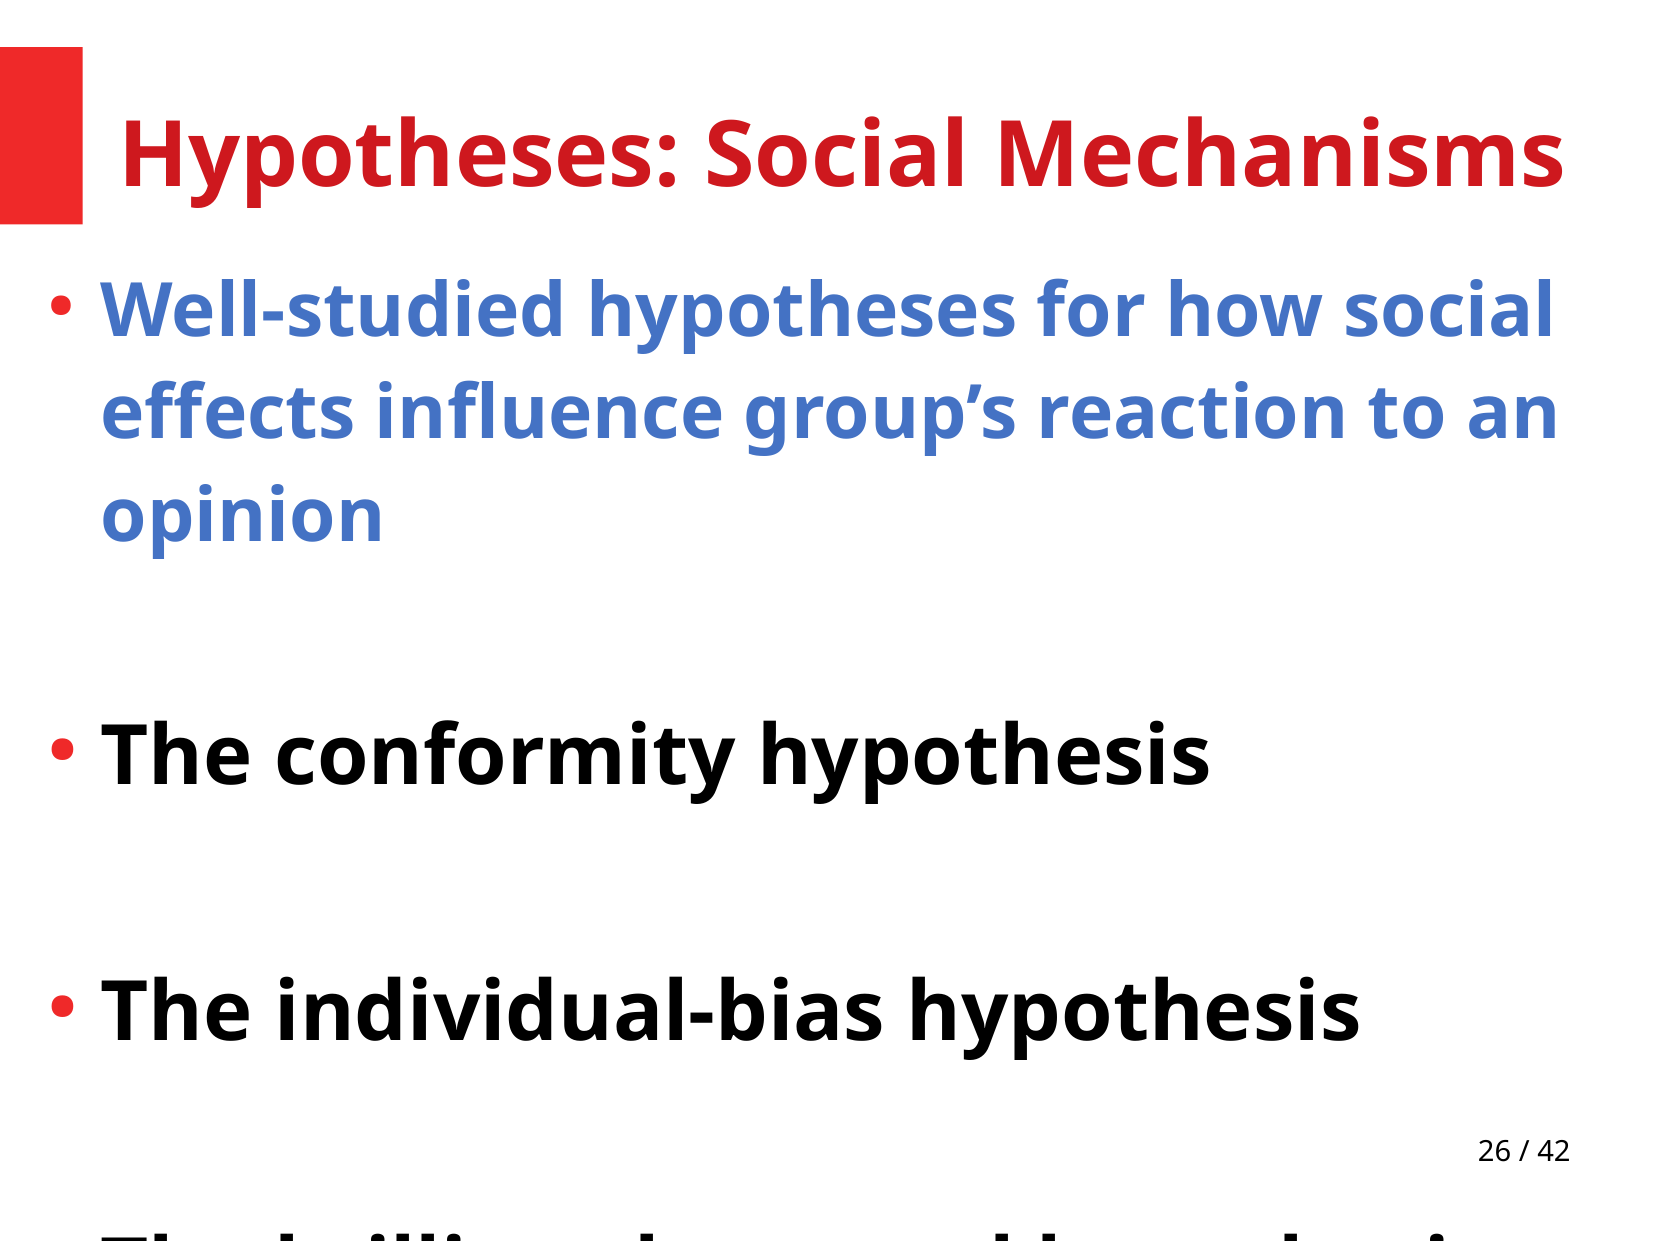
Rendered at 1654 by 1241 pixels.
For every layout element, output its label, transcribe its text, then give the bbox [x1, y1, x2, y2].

list Well-studied hypotheses for how social effects influence group’s reaction to an opinion The conformity hypothesis The individual-bias hypothesis The brilliant-but-cruel hypothesis The quality-only straw-man hypothesis [30, 256, 1636, 1186]
title Hypotheses: Social Mechanisms [118, 49, 1571, 256]
